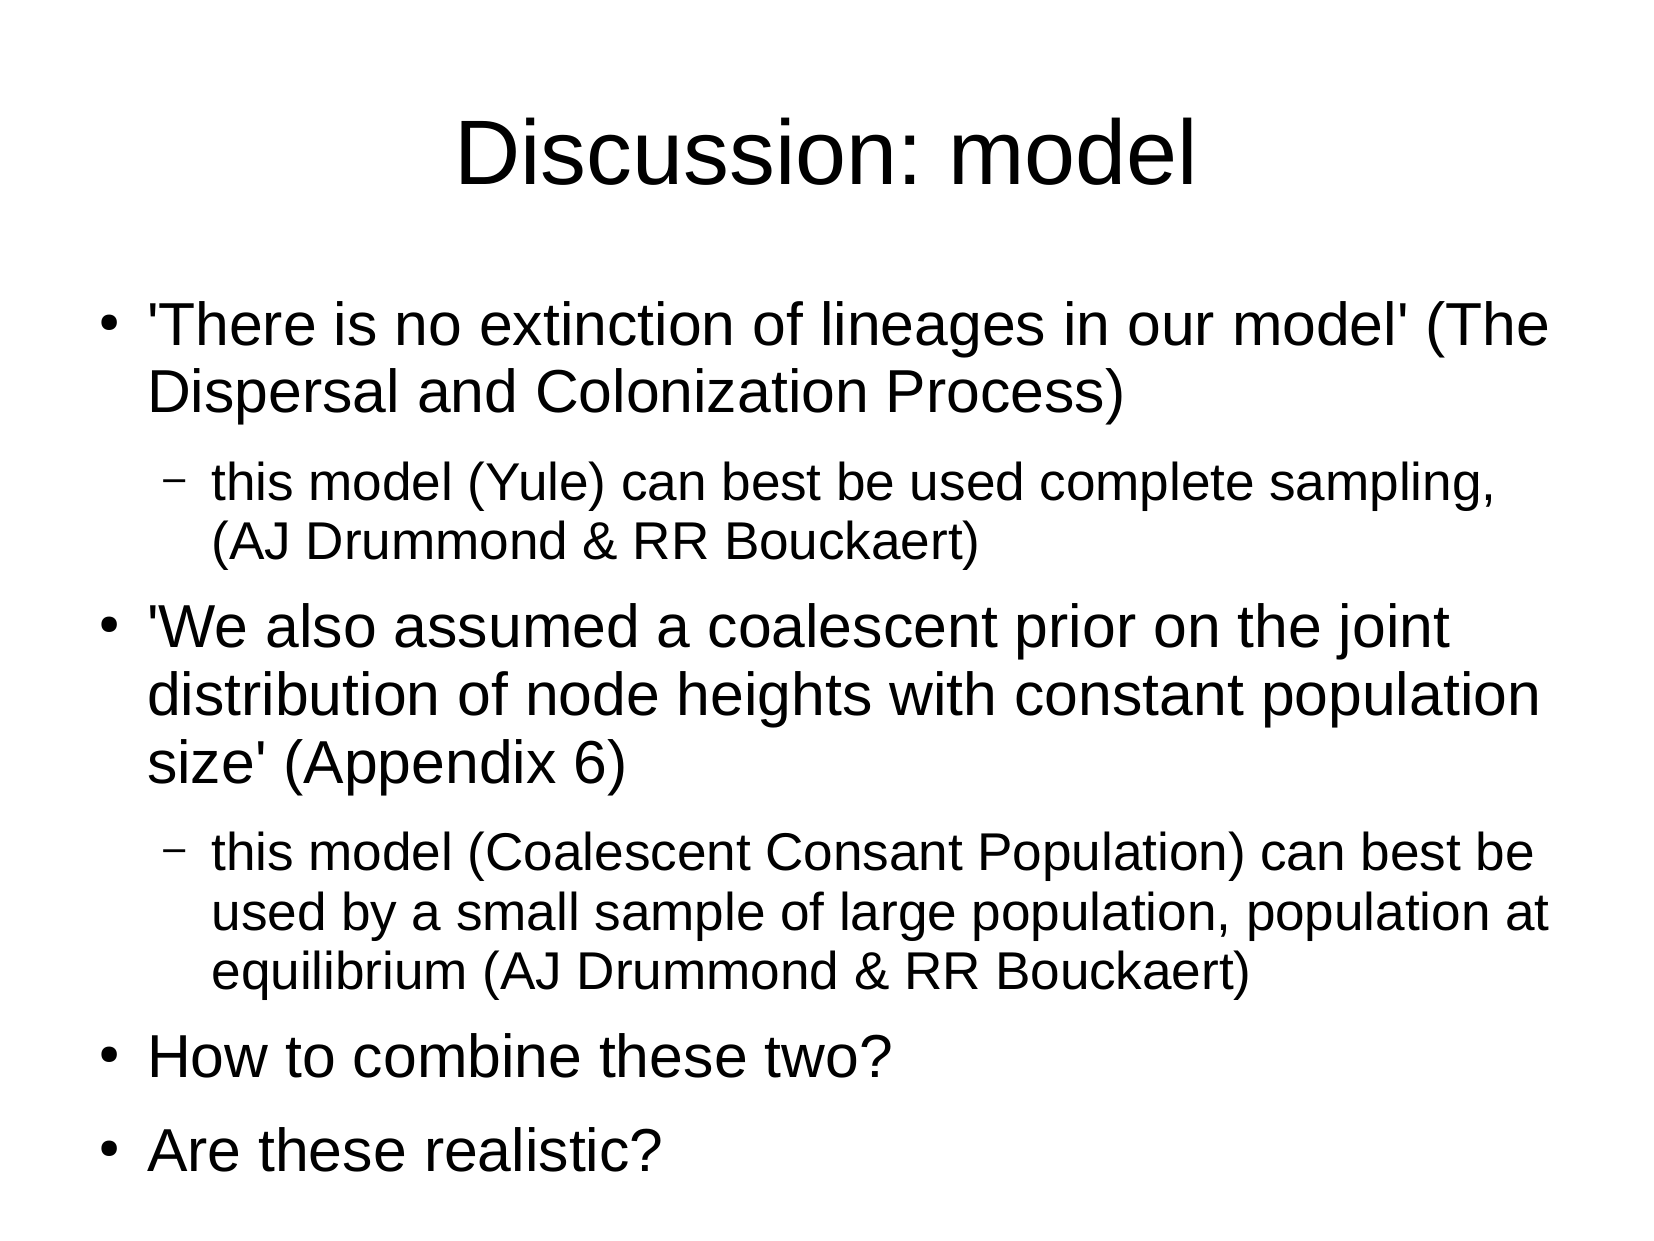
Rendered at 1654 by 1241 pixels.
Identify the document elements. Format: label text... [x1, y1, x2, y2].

list 'There is no extinction of lineages in our model' (The Dispersal and Colonization Process) this model (Yule) can best be used complete sampling, (AJ Drummond & RR Bouckaert) 'We also assumed a coalescent prior on the joint distribution of node heights with constant population size' (Appendix 6) this model (Coalescent Consant Population) can best be used by a small sample of large population, population at equilibrium (AJ Drummond & RR Bouckaert) How to combine these two? Are these realistic? [82, 290, 1571, 1186]
title Discussion: model [82, 49, 1571, 257]
